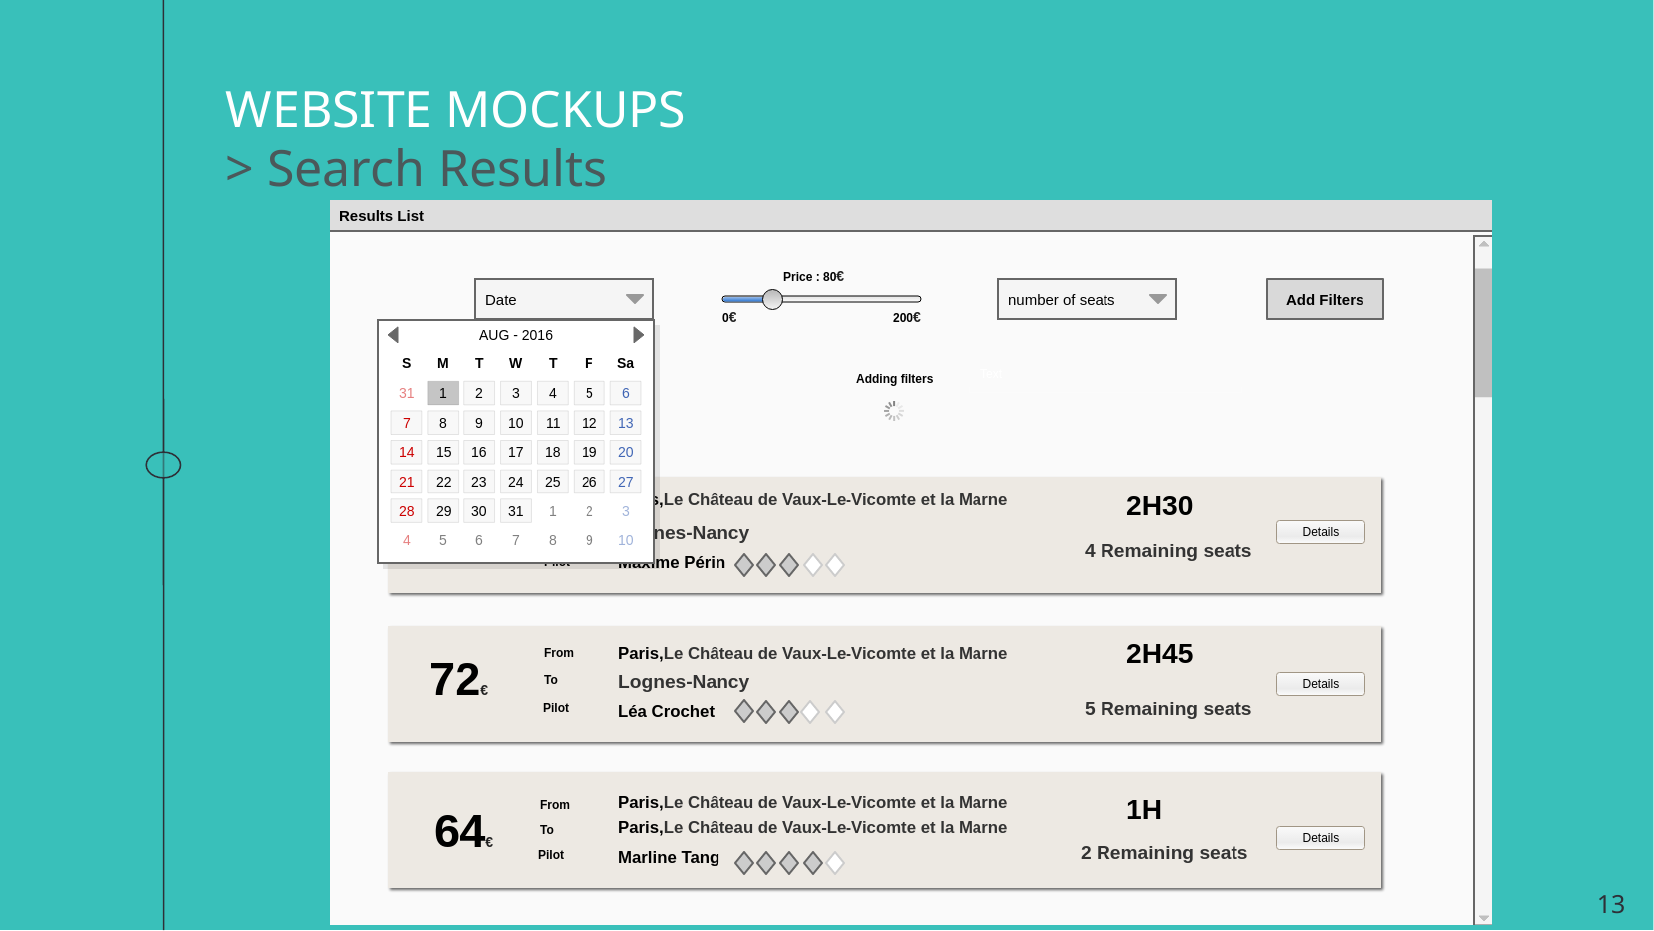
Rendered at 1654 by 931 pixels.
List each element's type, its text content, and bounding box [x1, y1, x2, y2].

slide_number <numéro> [1541, 873, 1641, 931]
picture [330, 200, 1492, 925]
title WEBSITE MOCKUPS [210, 90, 1451, 153]
title > Search Results [210, 153, 1451, 212]
